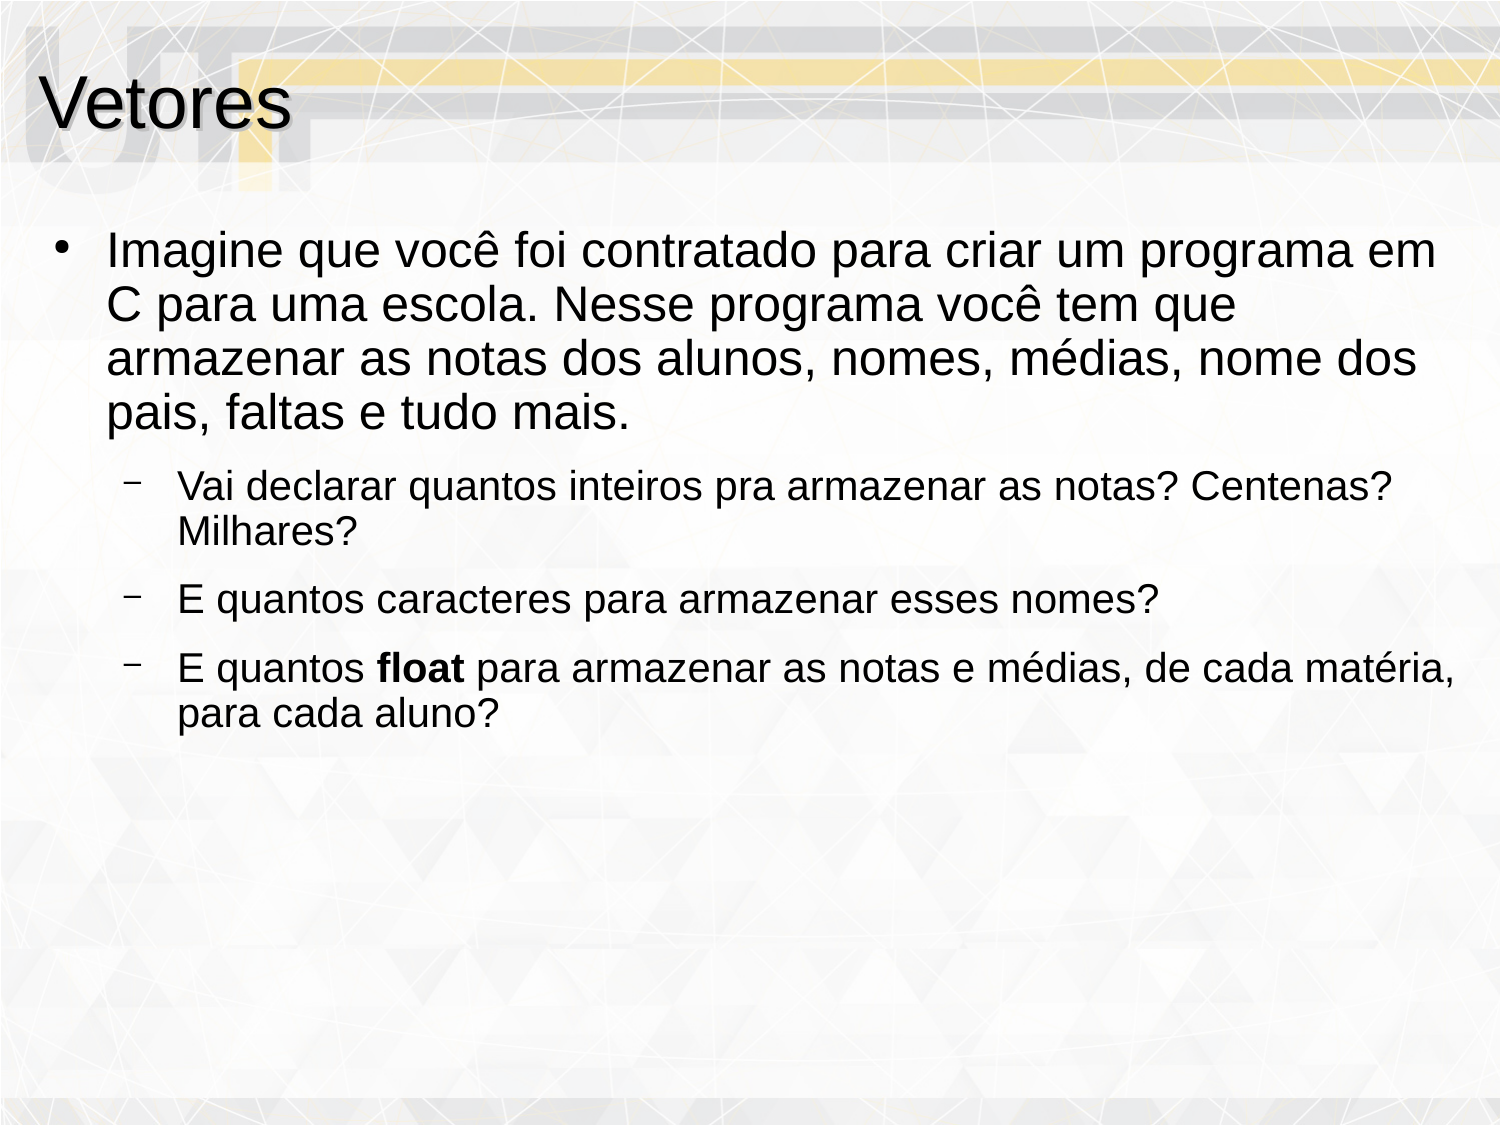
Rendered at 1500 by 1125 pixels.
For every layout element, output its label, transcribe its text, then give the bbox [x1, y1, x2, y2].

title Vetores [23, 18, 1489, 178]
list Imagine que você foi contratado para criar um programa em C para uma escola. Nesse programa você tem que armazenar as notas dos alunos, nomes, médias, nome dos pais, faltas e tudo mais. Vai declarar quantos inteiros pra armazenar as notas? Centenas? Milhares? E quantos caracteres para armazenar esses nomes? E quantos float para armazenar as notas e médias, de cada matéria, para cada aluno? [35, 224, 1477, 1087]
